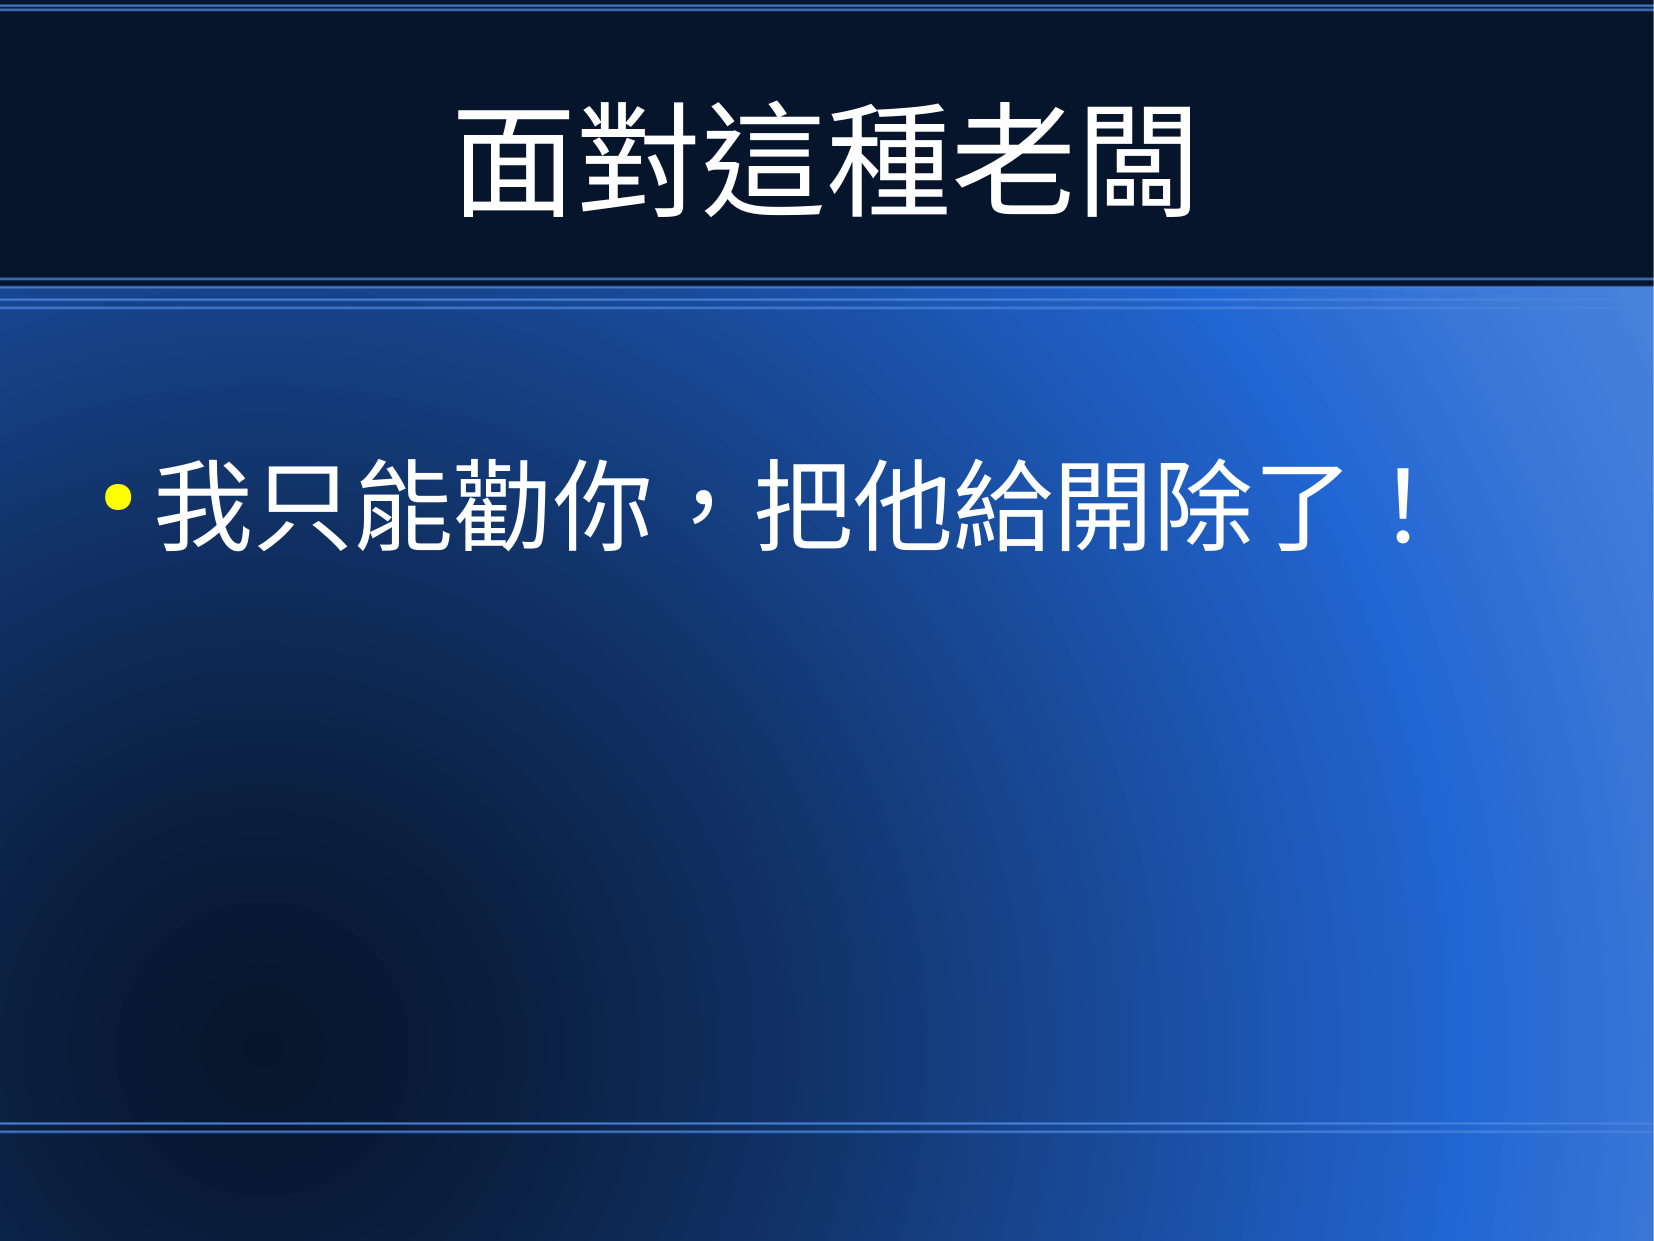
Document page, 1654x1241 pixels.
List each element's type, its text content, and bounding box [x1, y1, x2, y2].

title 面對這種老闆 [82, 49, 1571, 257]
picture [0, 0, 1654, 1241]
list 我只能勸你，把他給開除了！ [82, 355, 1571, 1241]
